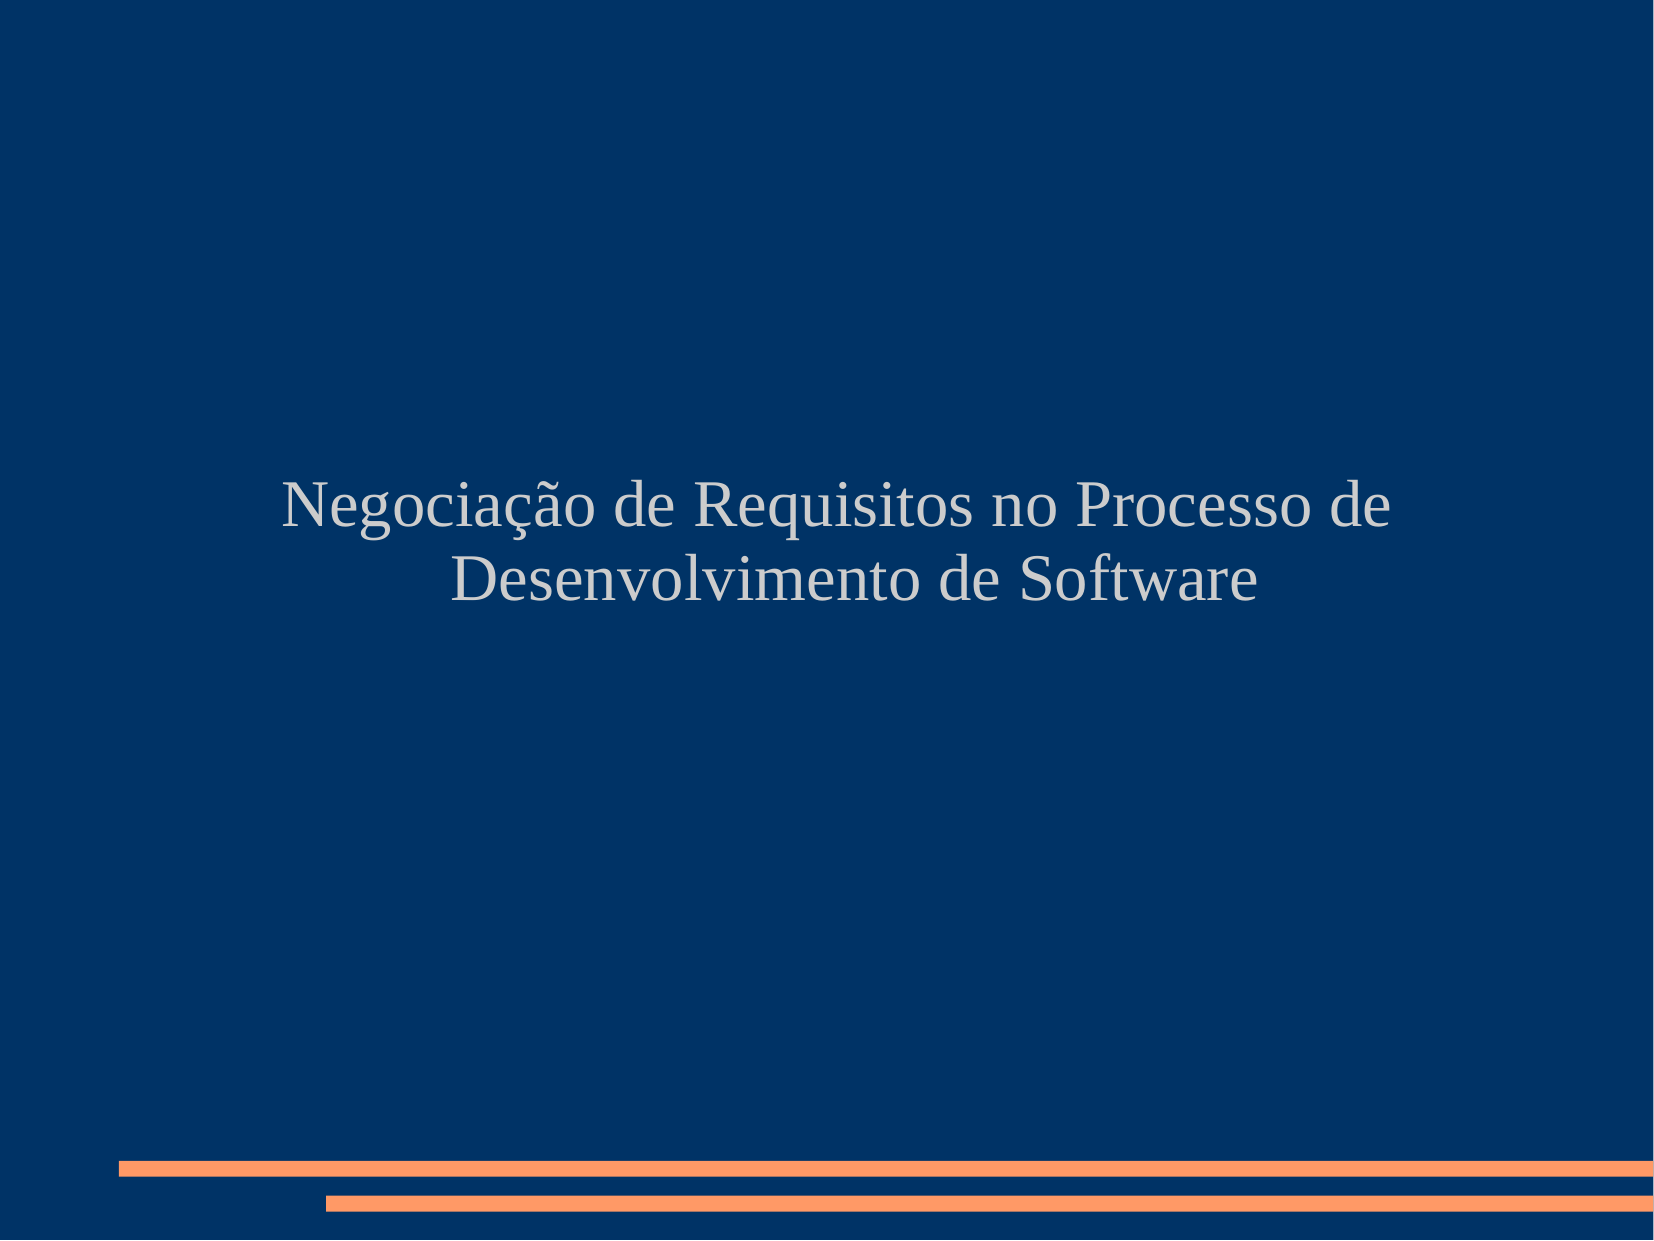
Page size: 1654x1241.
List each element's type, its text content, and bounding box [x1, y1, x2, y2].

subtitle Negociação de Requisitos no Processo de Desenvolvimento de Software [118, 226, 1558, 857]
